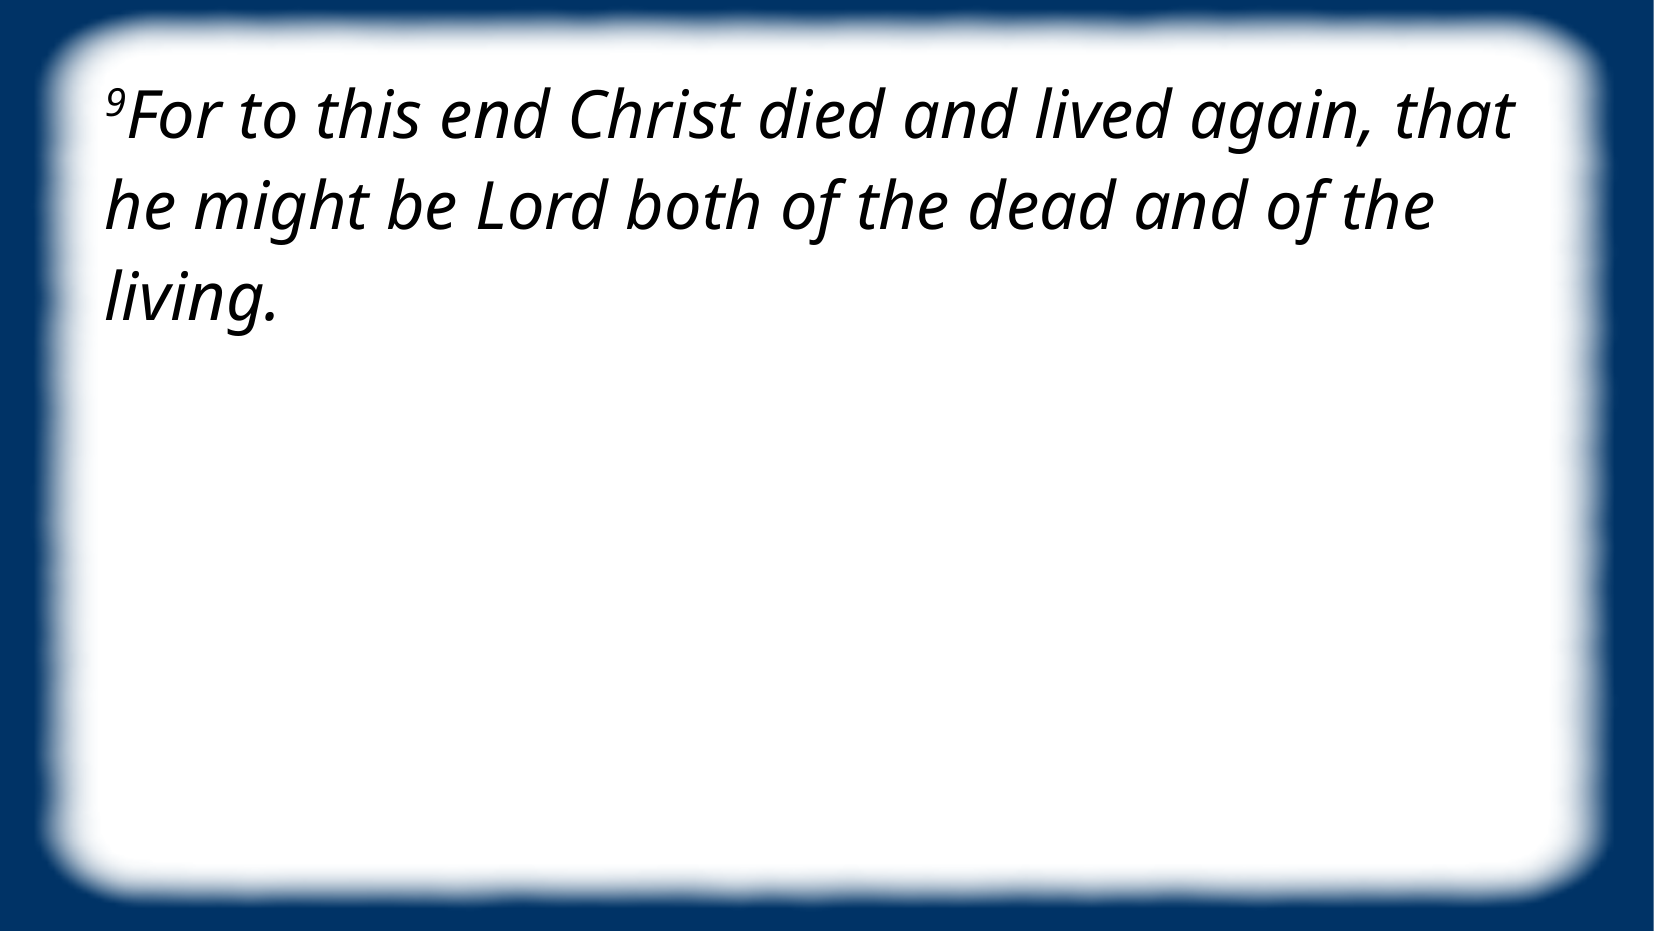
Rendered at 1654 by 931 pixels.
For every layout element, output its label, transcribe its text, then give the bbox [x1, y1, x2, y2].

text_box 9For to this end Christ died and lived again, that he might be Lord both of the dead and of the living. [90, 60, 1546, 342]
picture [0, 0, 1654, 931]
